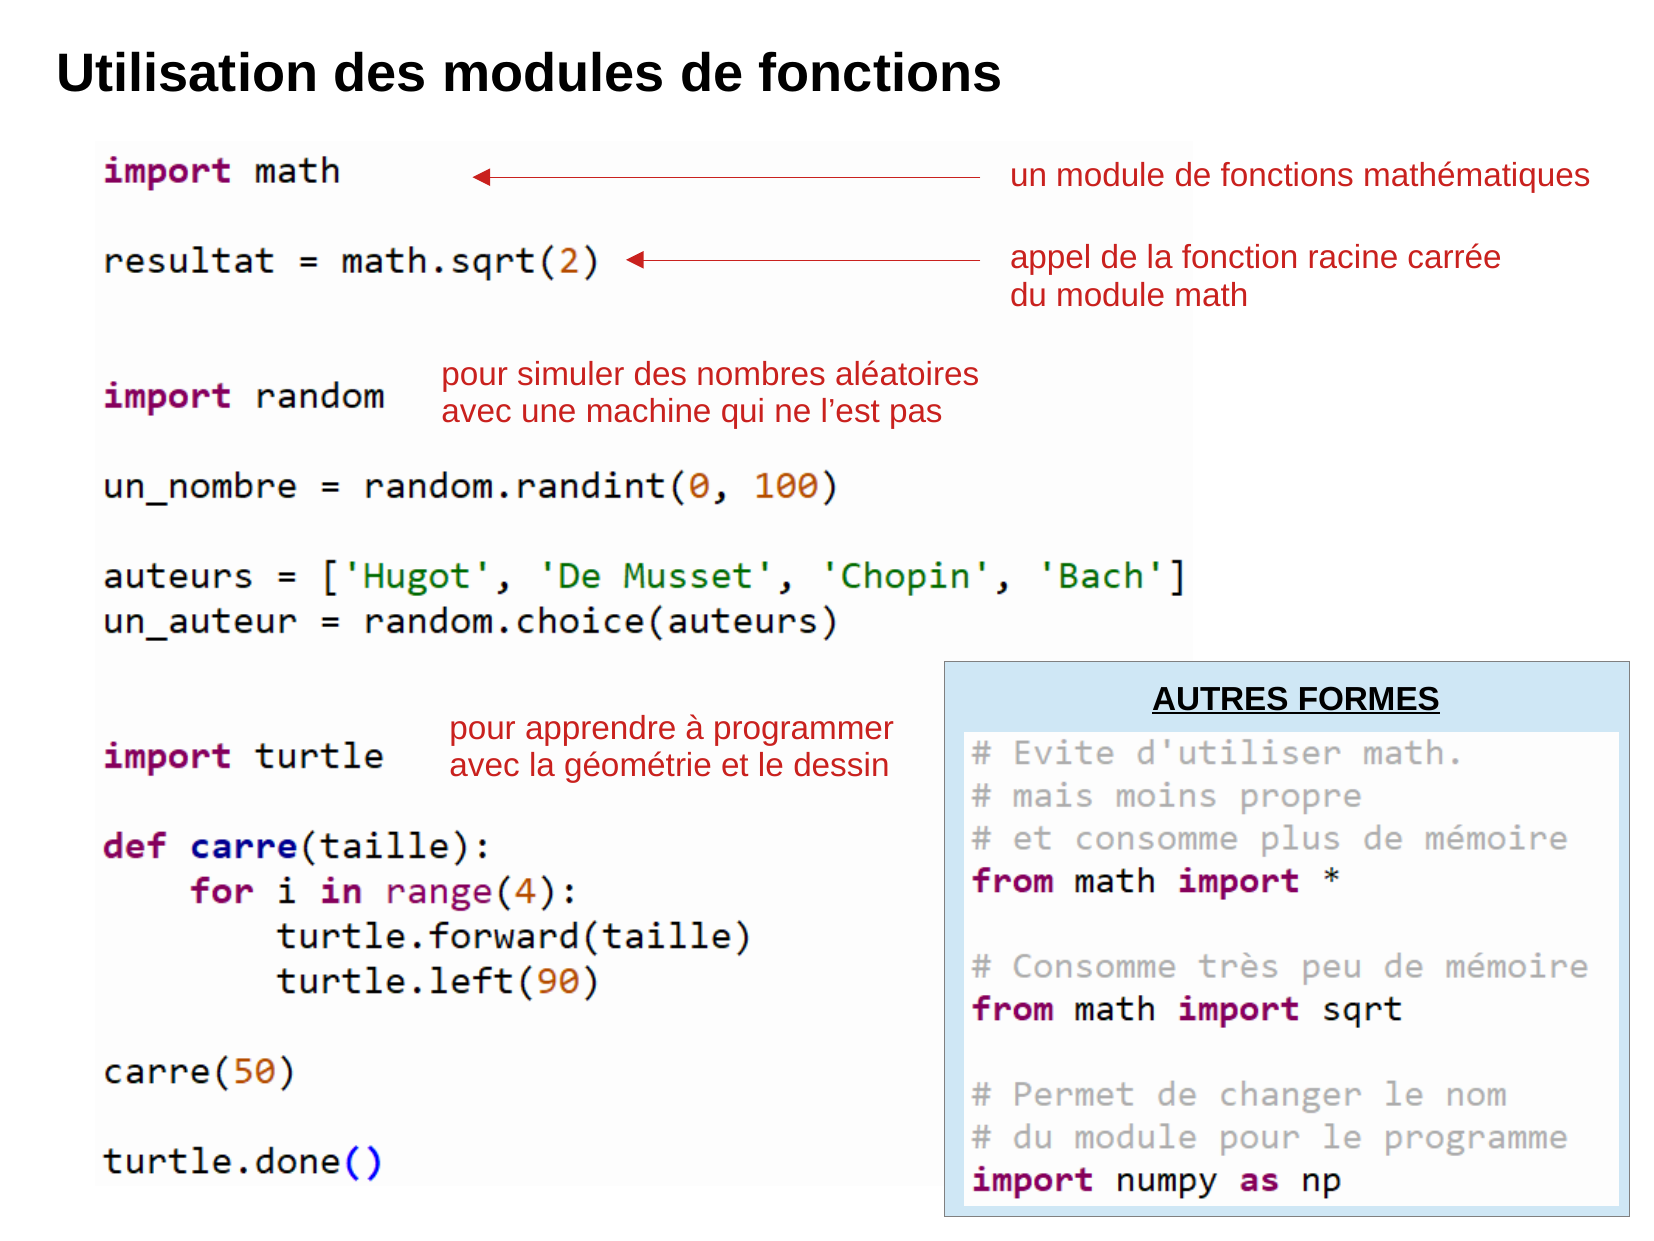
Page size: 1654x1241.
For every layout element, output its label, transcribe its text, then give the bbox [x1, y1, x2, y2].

text_box Utilisation des modules de fonctions [41, 35, 1182, 111]
text_box pour simuler des nombres aléatoires avec une machine qui ne l’est pas [426, 348, 996, 438]
picture [964, 732, 1619, 1206]
text_box appel de la fonction racine carrée du module math [995, 231, 1518, 321]
text_box [944, 661, 1630, 1217]
text_box un module de fonctions mathématiques [995, 148, 1607, 201]
text_box pour apprendre à programmer avec la géométrie et le dessin [434, 702, 910, 792]
text_box AUTRES FORMES [1137, 672, 1456, 725]
picture [95, 141, 1193, 1186]
